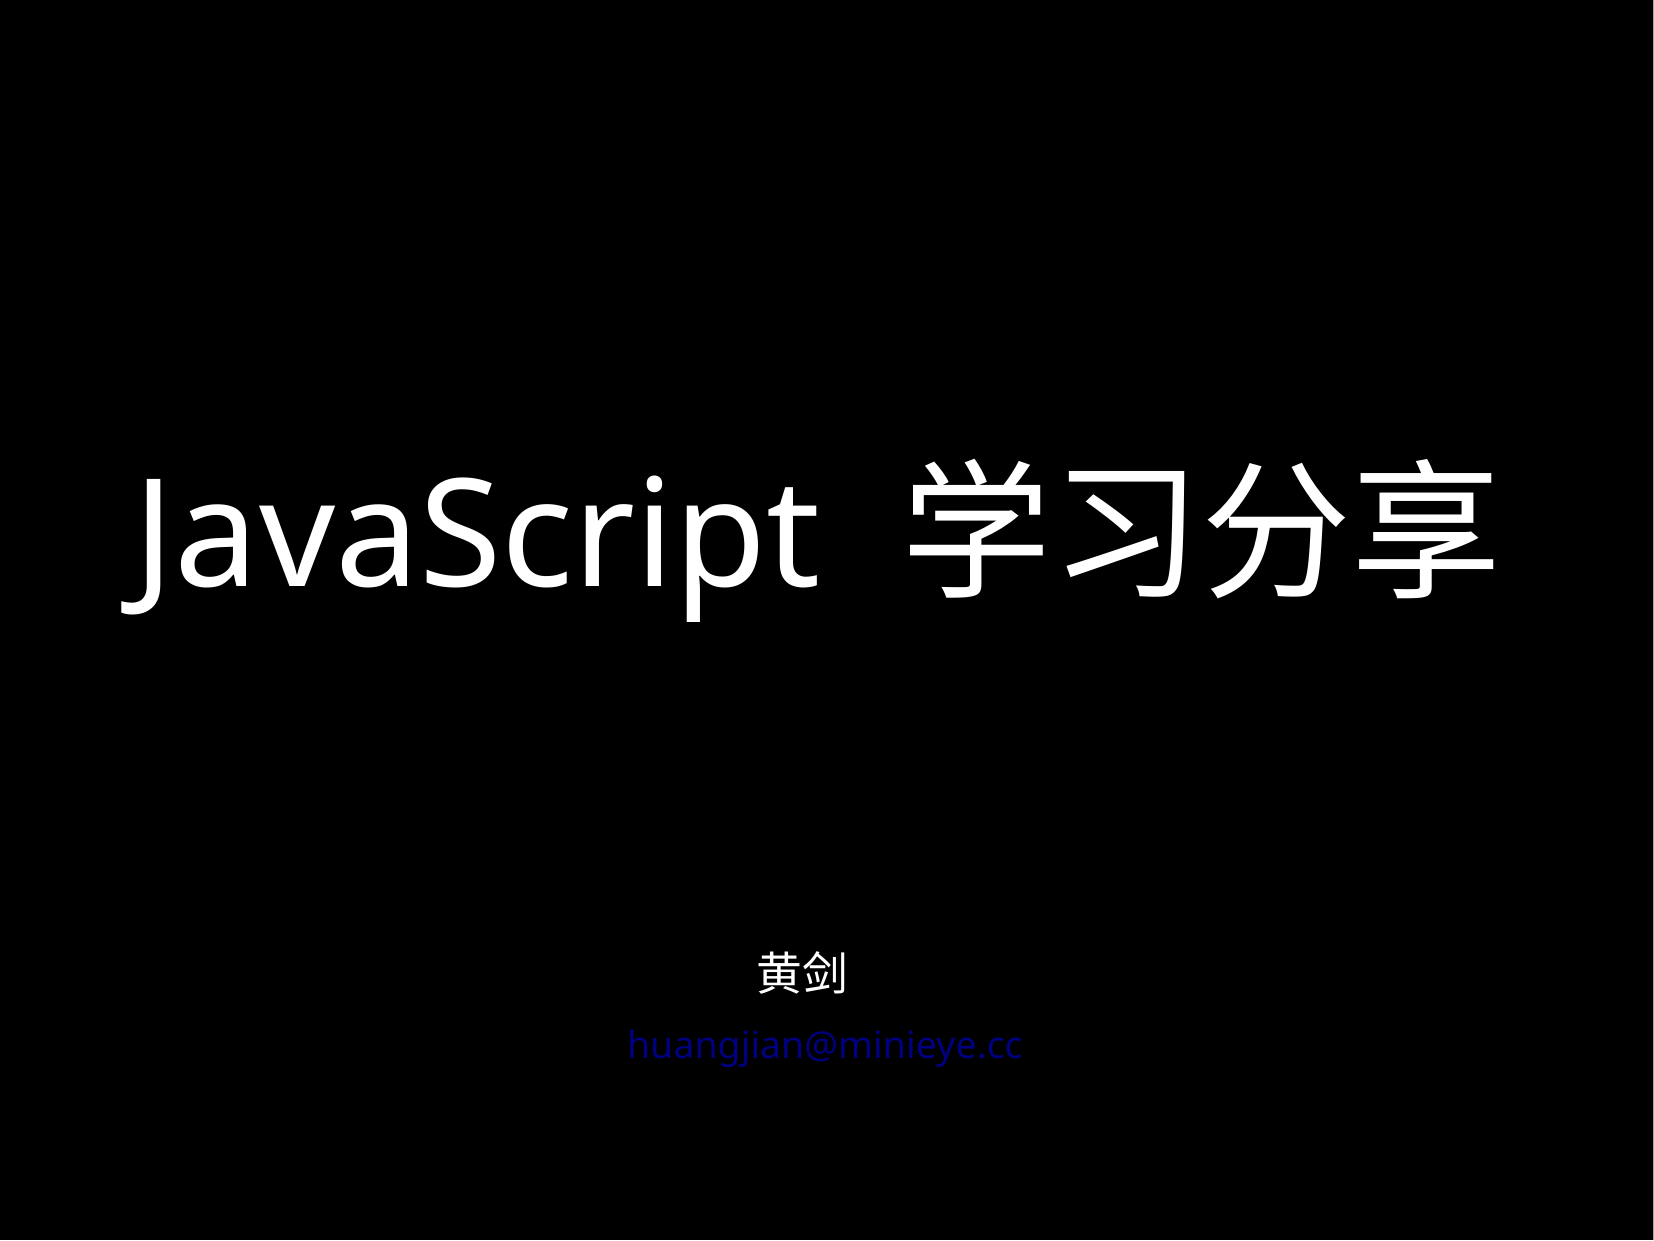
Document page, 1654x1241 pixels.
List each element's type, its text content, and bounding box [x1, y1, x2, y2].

text_box JavaScript 学习分享 [90, 405, 1546, 601]
text_box huangjian@minieye.cc [375, 1011, 1276, 1122]
text_box 黄剑 [660, 930, 946, 1000]
